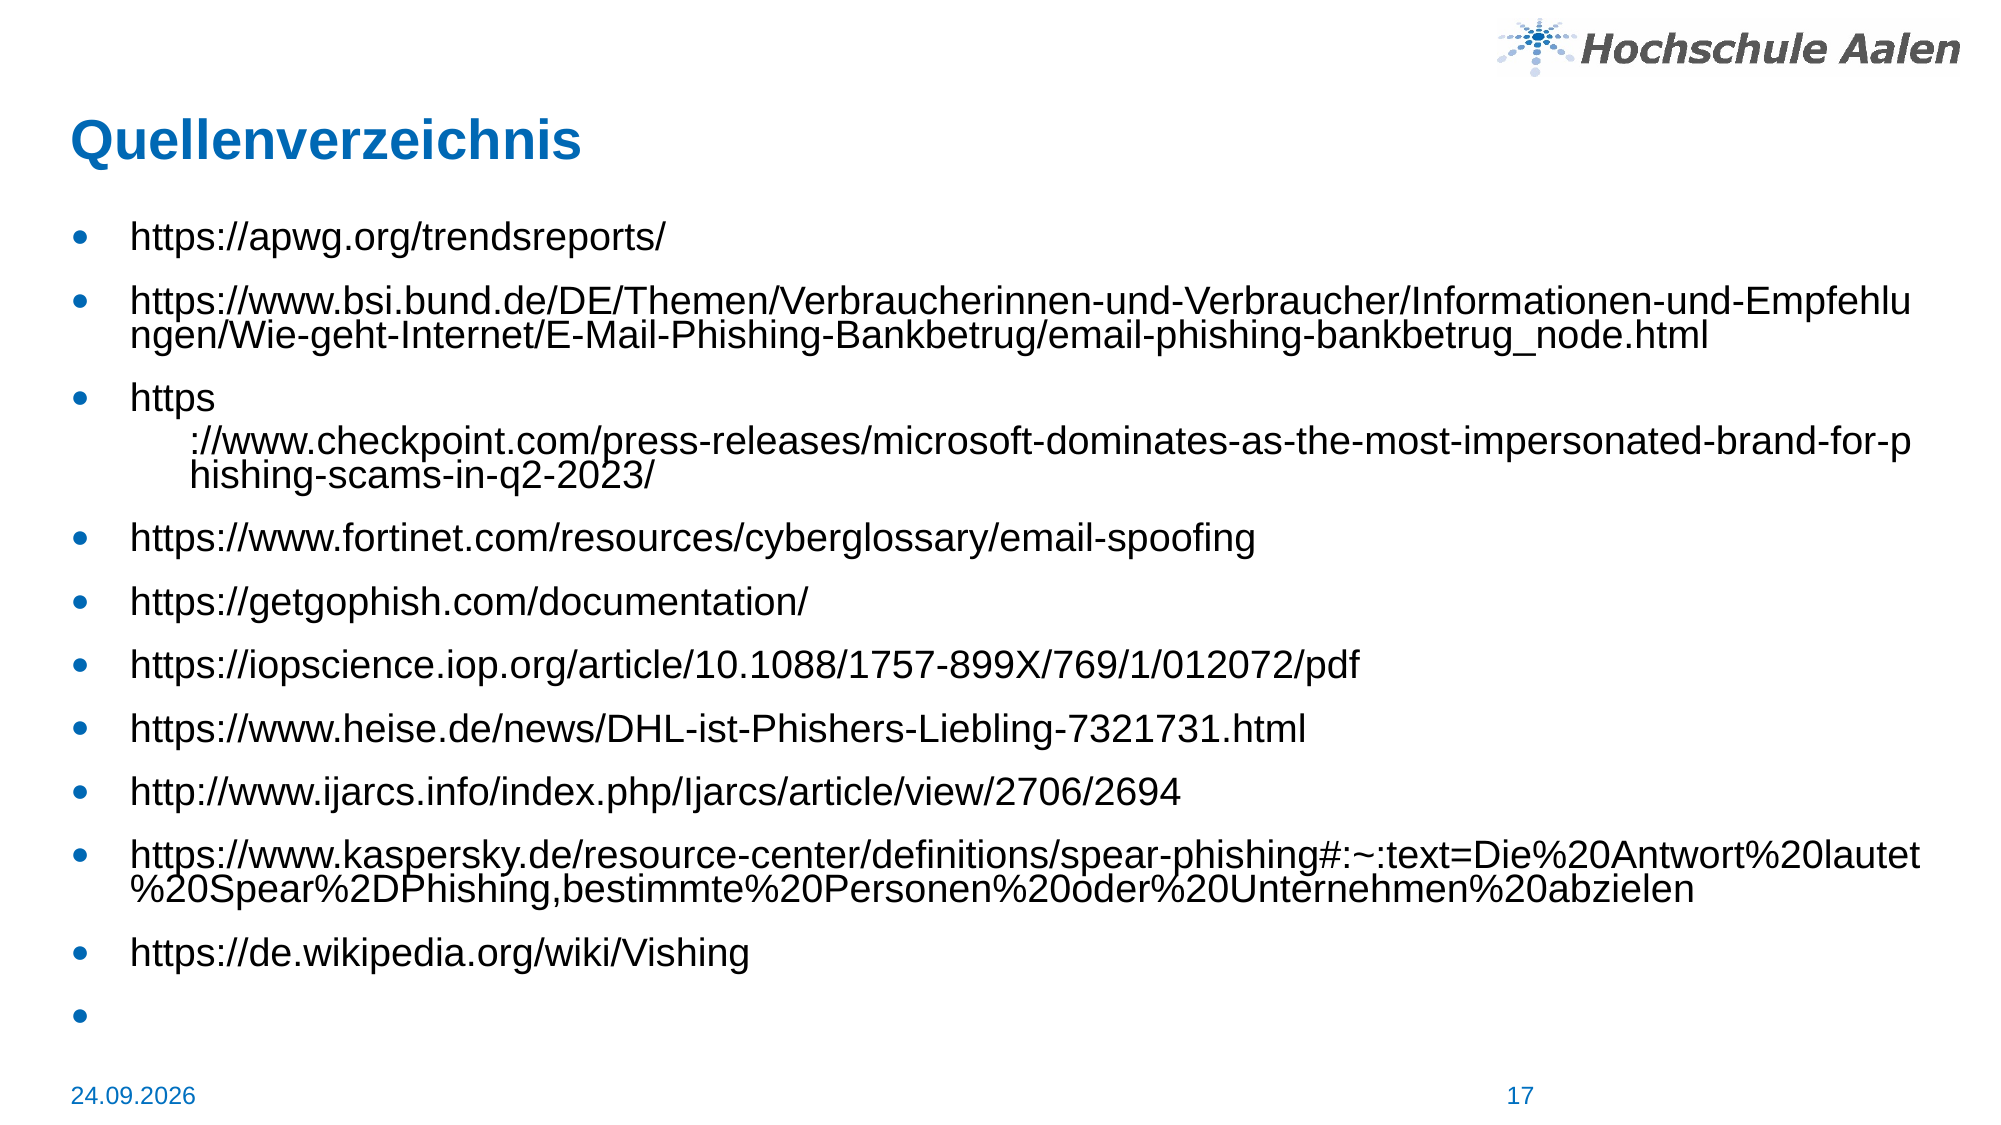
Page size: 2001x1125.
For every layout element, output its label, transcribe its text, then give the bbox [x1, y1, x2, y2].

text_box ‹Nr.› [1491, 1064, 1942, 1125]
text_box 20.12.2023 [55, 1065, 506, 1125]
list https://apwg.org/trendsreports/ https://www.bsi.bund.de/DE/Themen/Verbraucherinnen-und-Verbraucher/Informationen-und-Empfehlungen/Wie-geht-Internet/E-Mail-Phishing-Bankbetrug/email-phishing-bankbetrug_node.html https://www.checkpoint.com/press-releases/microsoft-dominates-as-the-most-impersonated-brand-for-phishing-scams-in-q2-2023/ https://www.fortinet.com/resources/cyberglossary/email-spoofing https://getgophish.com/documentation/ https://iopscience.iop.org/article/10.1088/1757-899X/769/1/012072/pdf https://www.heise.de/news/DHL-ist-Phishers-Liebling-7321731.html http://www.ijarcs.info/index.php/Ijarcs/article/view/2706/2694 https://www.kaspersky.de/resource-center/definitions/spear-phishing#:~:text=Die%20Antwort%20lautet%20Spear%2DPhishing,bestimmte%20Personen%20oder%20Unternehmen%20abzielen https://de.wikipedia.org/wiki/Vishing [55, 209, 1944, 1038]
title Quellenverzeichnis [55, 90, 1944, 184]
